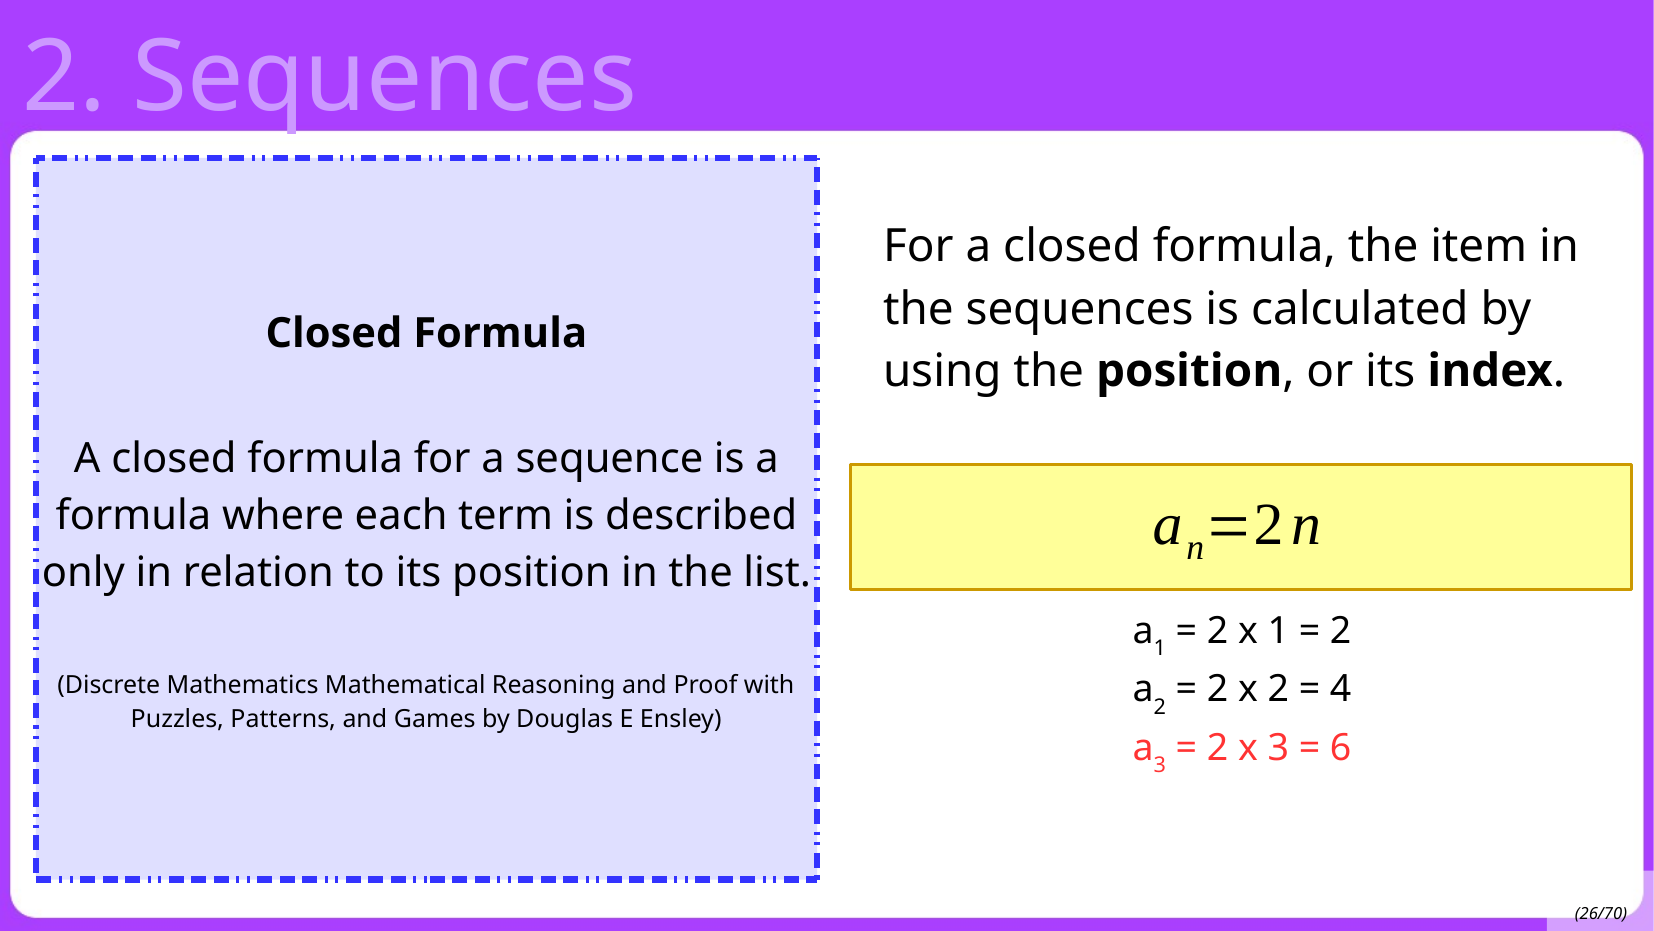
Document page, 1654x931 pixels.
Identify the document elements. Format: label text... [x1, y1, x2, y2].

text_box a1 = 2 x 1 = 2 a2 = 2 x 2 = 4 a3 = 2 x 3 = 6 a4 = 2 x 4 = 8 etc. [860, 602, 1624, 890]
picture [0, 0, 1654, 931]
chart [1137, 492, 1338, 568]
text_box Closed Formula A closed formula for a sequence is a formula where each term is described only in relation to its position in the list. (Discrete Mathematics Mathematical Reasoning and Proof with Puzzles, Patterns, and Games by Douglas E Ensley) [35, 157, 818, 880]
text_box [850, 464, 1632, 590]
text_box (<number>/70) [1546, 877, 1654, 931]
text_box For a closed formula, the item in the sequences is calculated by using the position, or its index. [839, 221, 1624, 392]
title 2. Sequences [22, 13, 1511, 130]
text_box +2 [1624, 870, 1654, 877]
